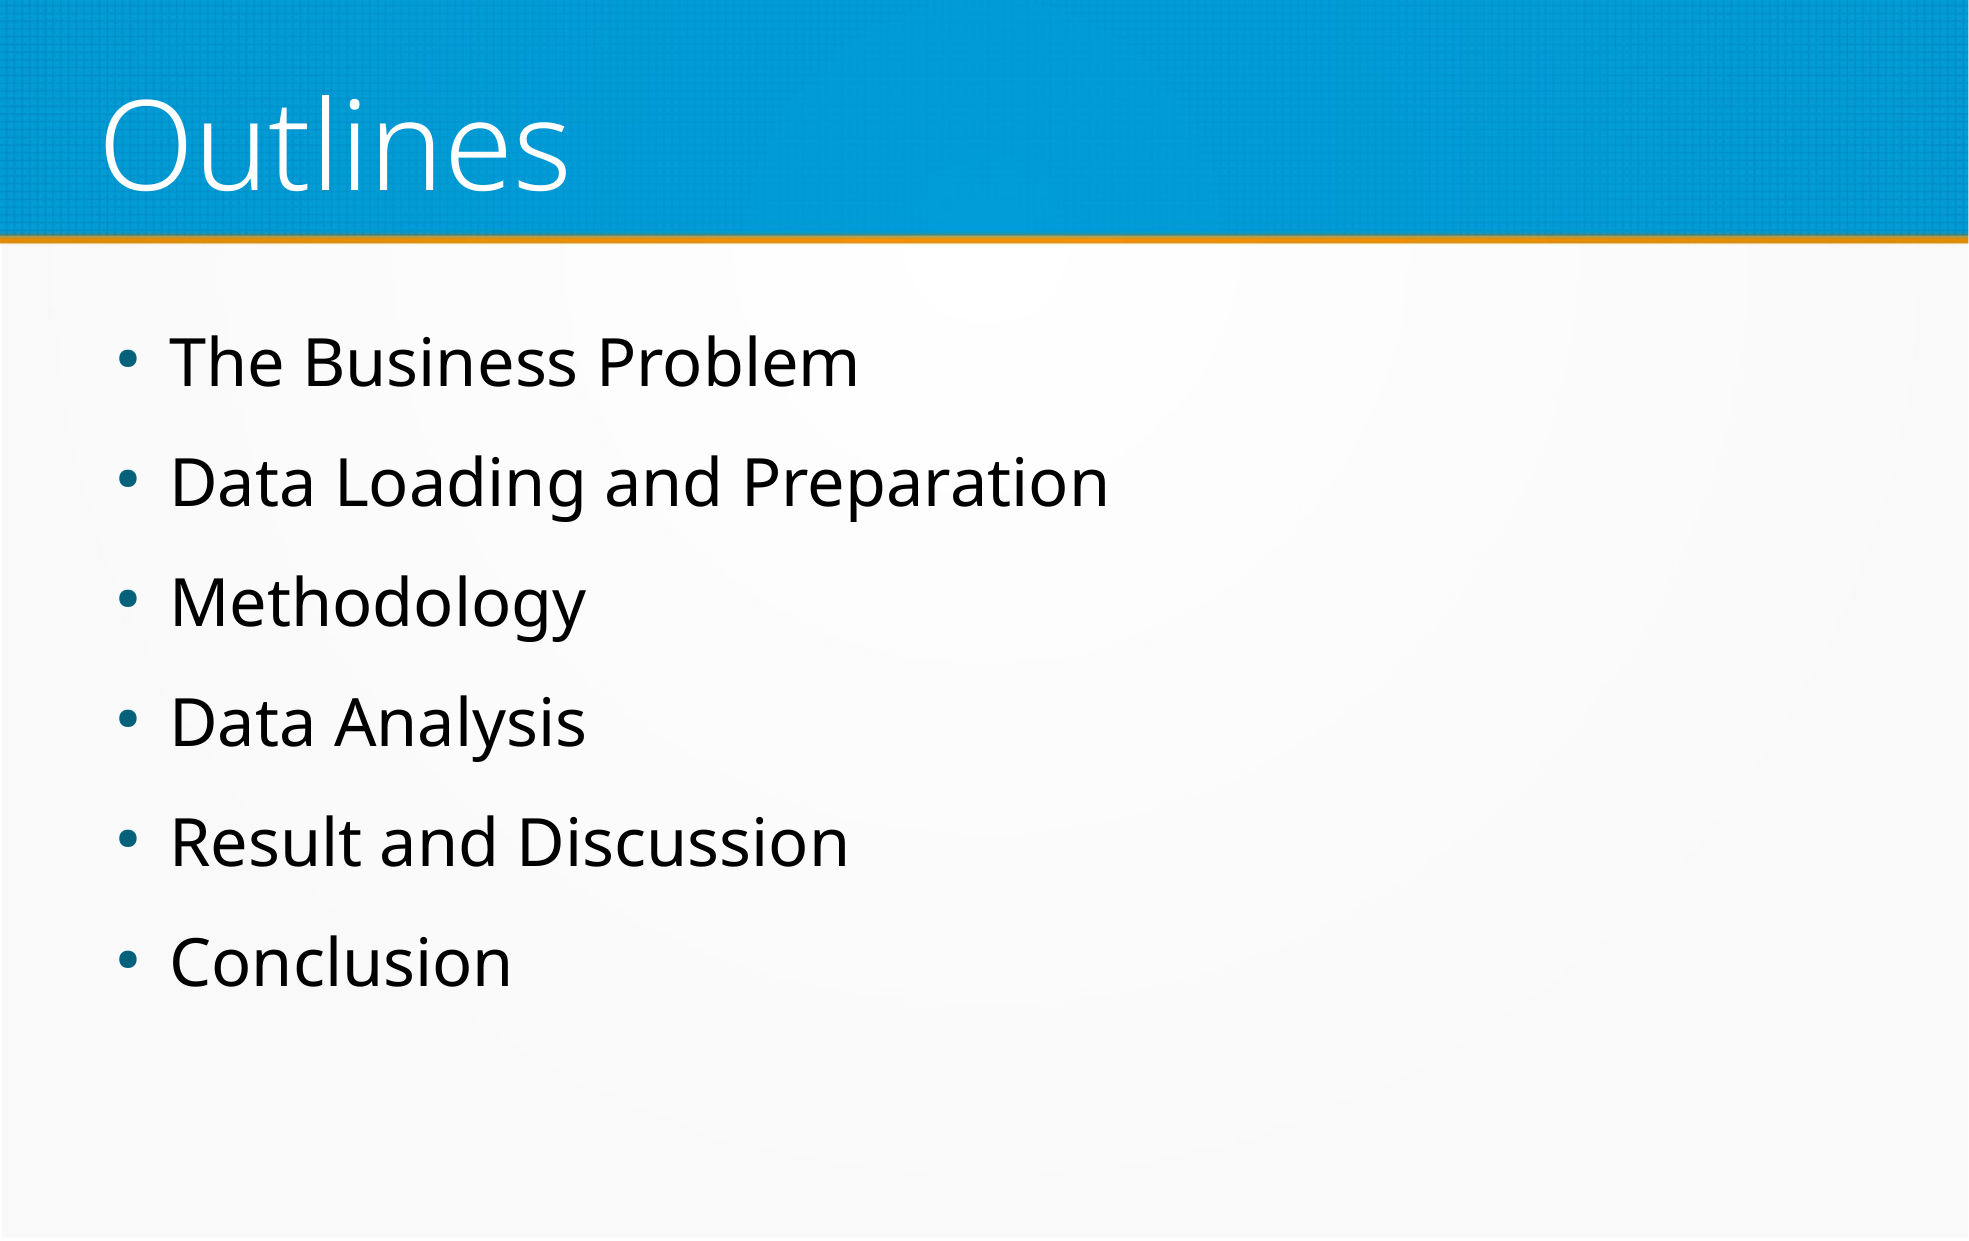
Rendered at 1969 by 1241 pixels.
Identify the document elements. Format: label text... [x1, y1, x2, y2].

list The Business Problem Data Loading and Preparation Methodology Data Analysis Result and Discussion Conclusion [98, 315, 1861, 1081]
title Outlines [98, 19, 1870, 227]
picture [0, 233, 1969, 1241]
